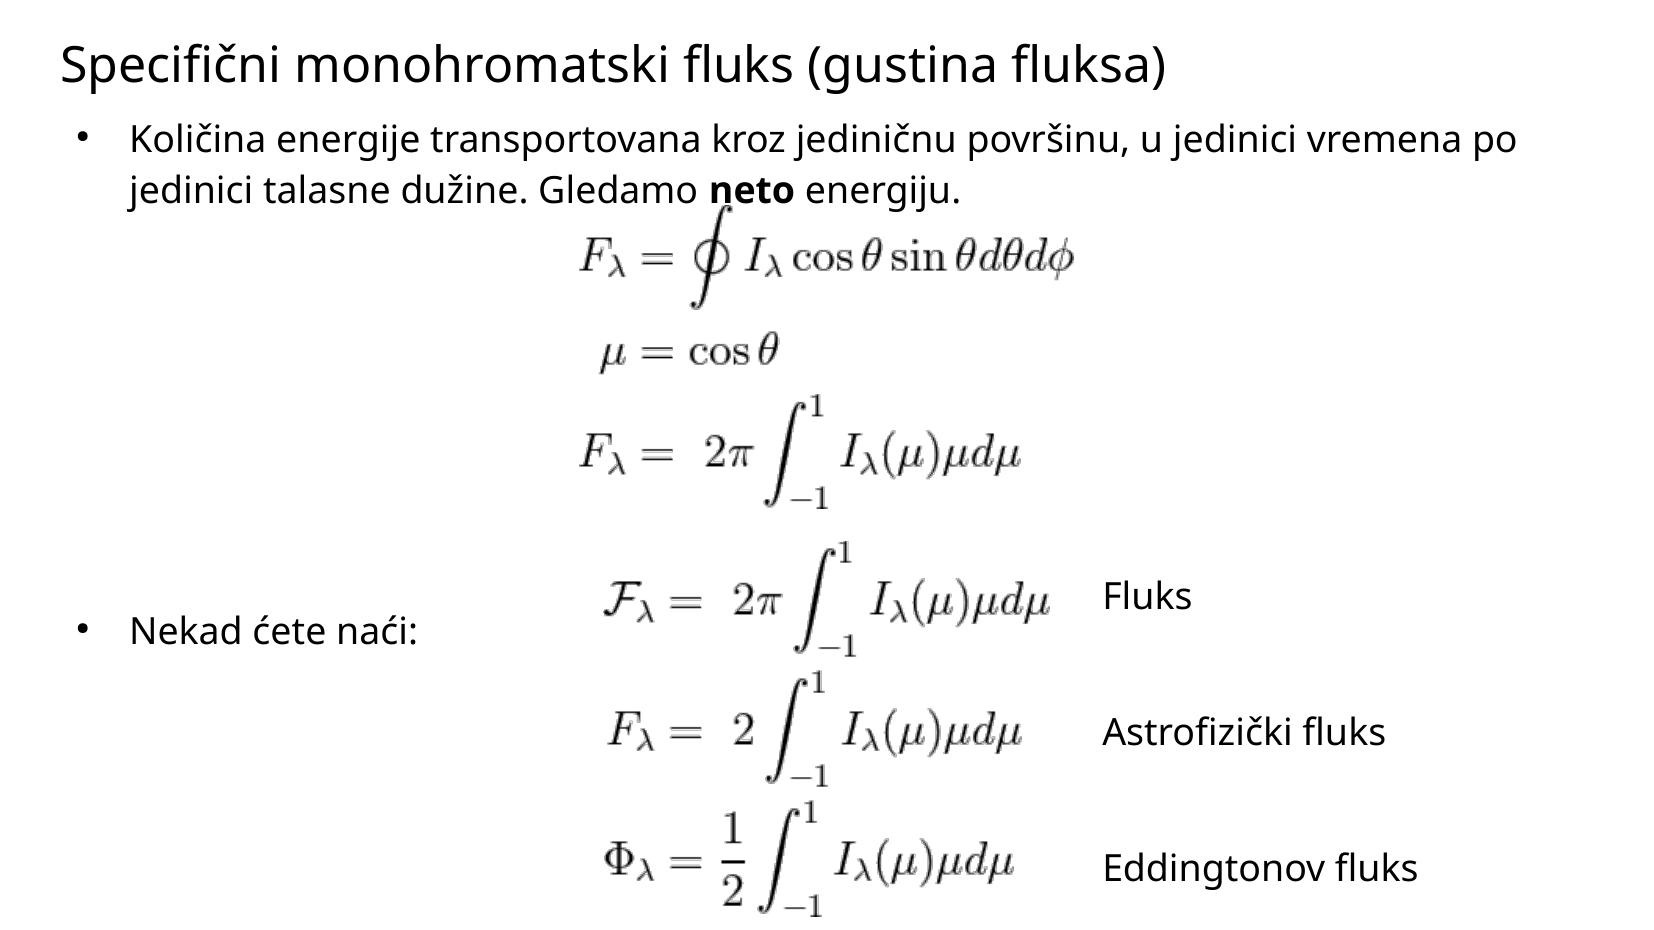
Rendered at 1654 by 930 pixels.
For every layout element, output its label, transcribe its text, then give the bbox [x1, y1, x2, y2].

list Količina energije transportovana kroz jediničnu površinu, u jedinici vremena po jedinici talasne dužine. Gledamo neto energiju. Nekad ćete naći: [58, 112, 1648, 842]
picture [603, 541, 1050, 917]
title Specifični monohromatski fluks (gustina fluksa) [59, 13, 1648, 112]
text_box Fluks [1087, 562, 1576, 622]
text_box Eddingtonov fluks [1087, 834, 1576, 894]
text_box Astrofizički fluks [1087, 698, 1576, 758]
picture [579, 205, 1074, 509]
